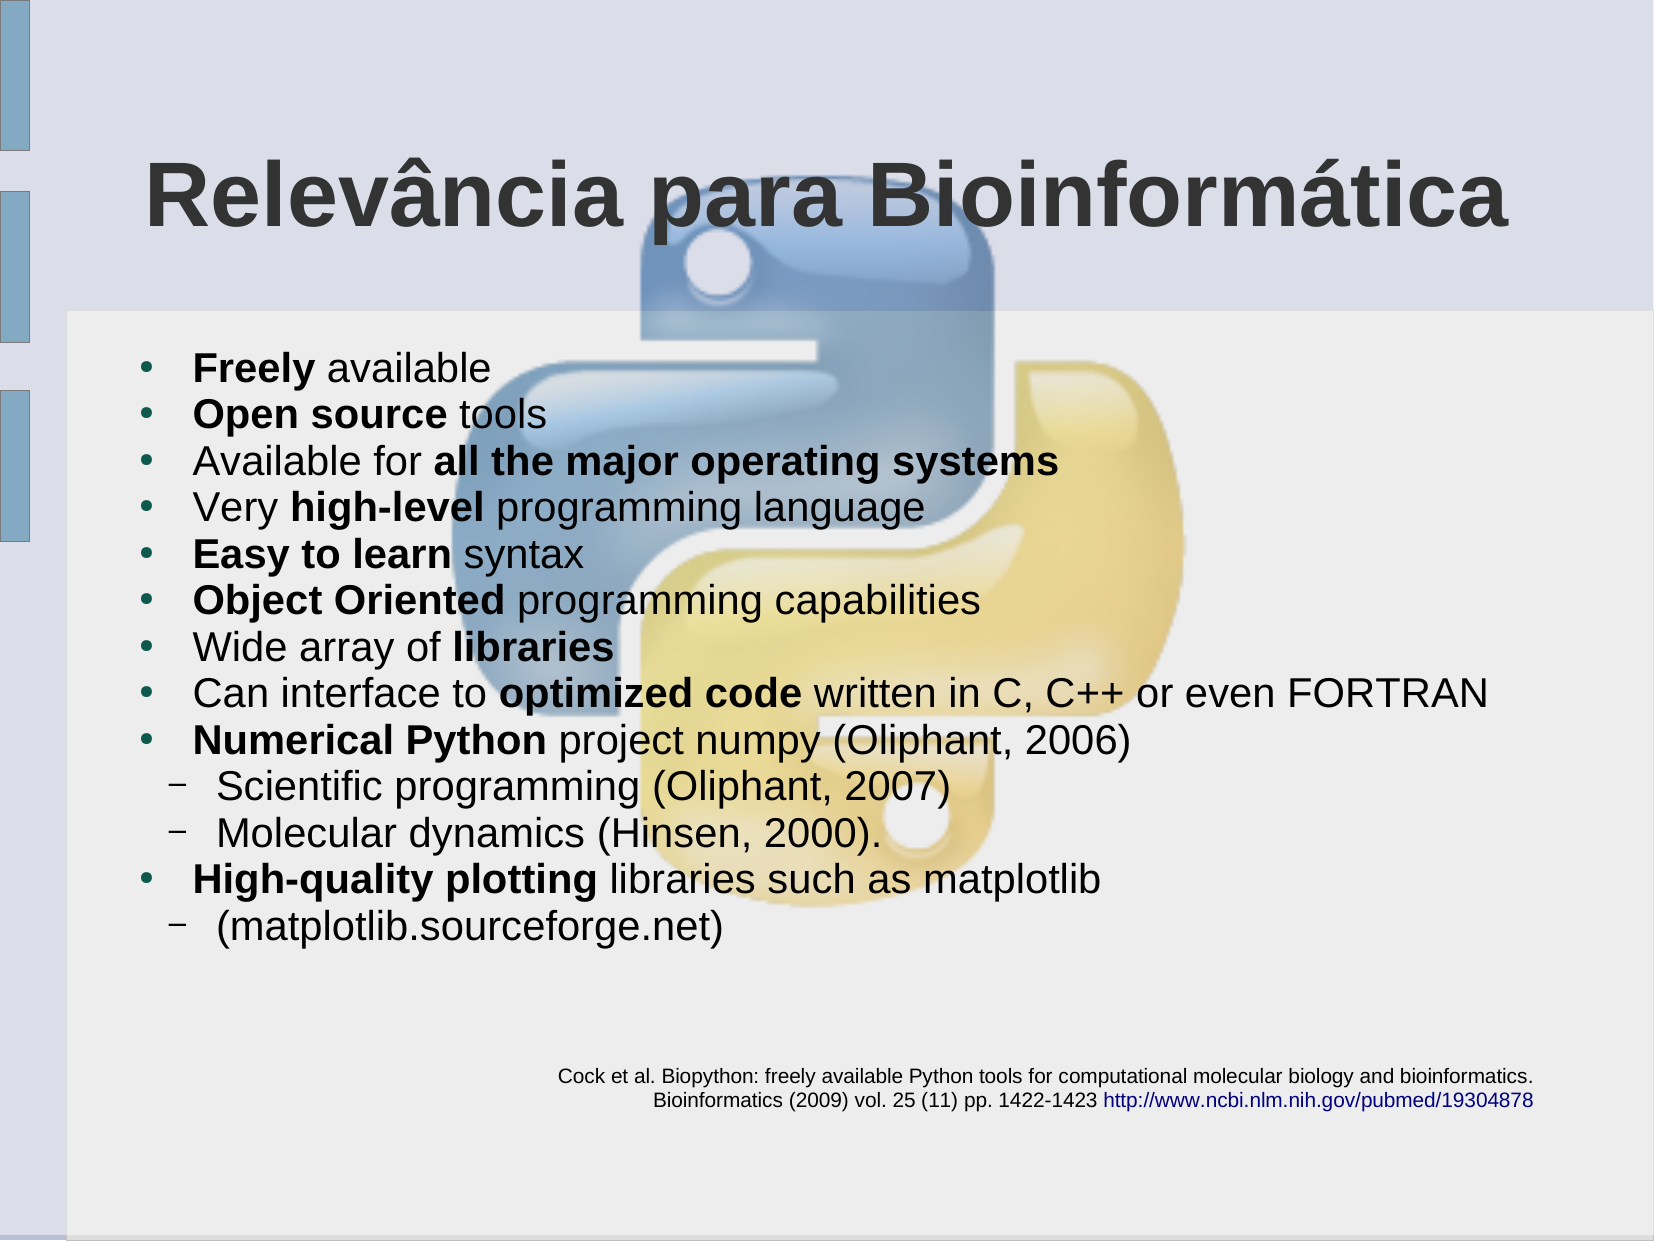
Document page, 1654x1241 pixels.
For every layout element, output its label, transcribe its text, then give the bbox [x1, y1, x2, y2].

picture [0, 0, 1654, 1235]
list Freely available Open source tools Available for all the major operating systems Very high-level programming language Easy to learn syntax Object Oriented programming capabilities Wide array of libraries Can interface to optimized code written in C, C++ or even FORTRAN Numerical Python project numpy (Oliphant, 2006) Scientific programming (Oliphant, 2007) Molecular dynamics (Hinsen, 2000). High-quality plotting libraries such as matplotlib (matplotlib.sourceforge.net) Cock et al. Biopython: freely available Python tools for computational molecular biology and bioinformatics. Bioinformatics (2009) vol. 25 (11) pp. 1422-1423 http://www.ncbi.nlm.nih.gov/pubmed/19304878 [121, 344, 1534, 1127]
title Relevância para Bioinformática [121, 91, 1534, 299]
